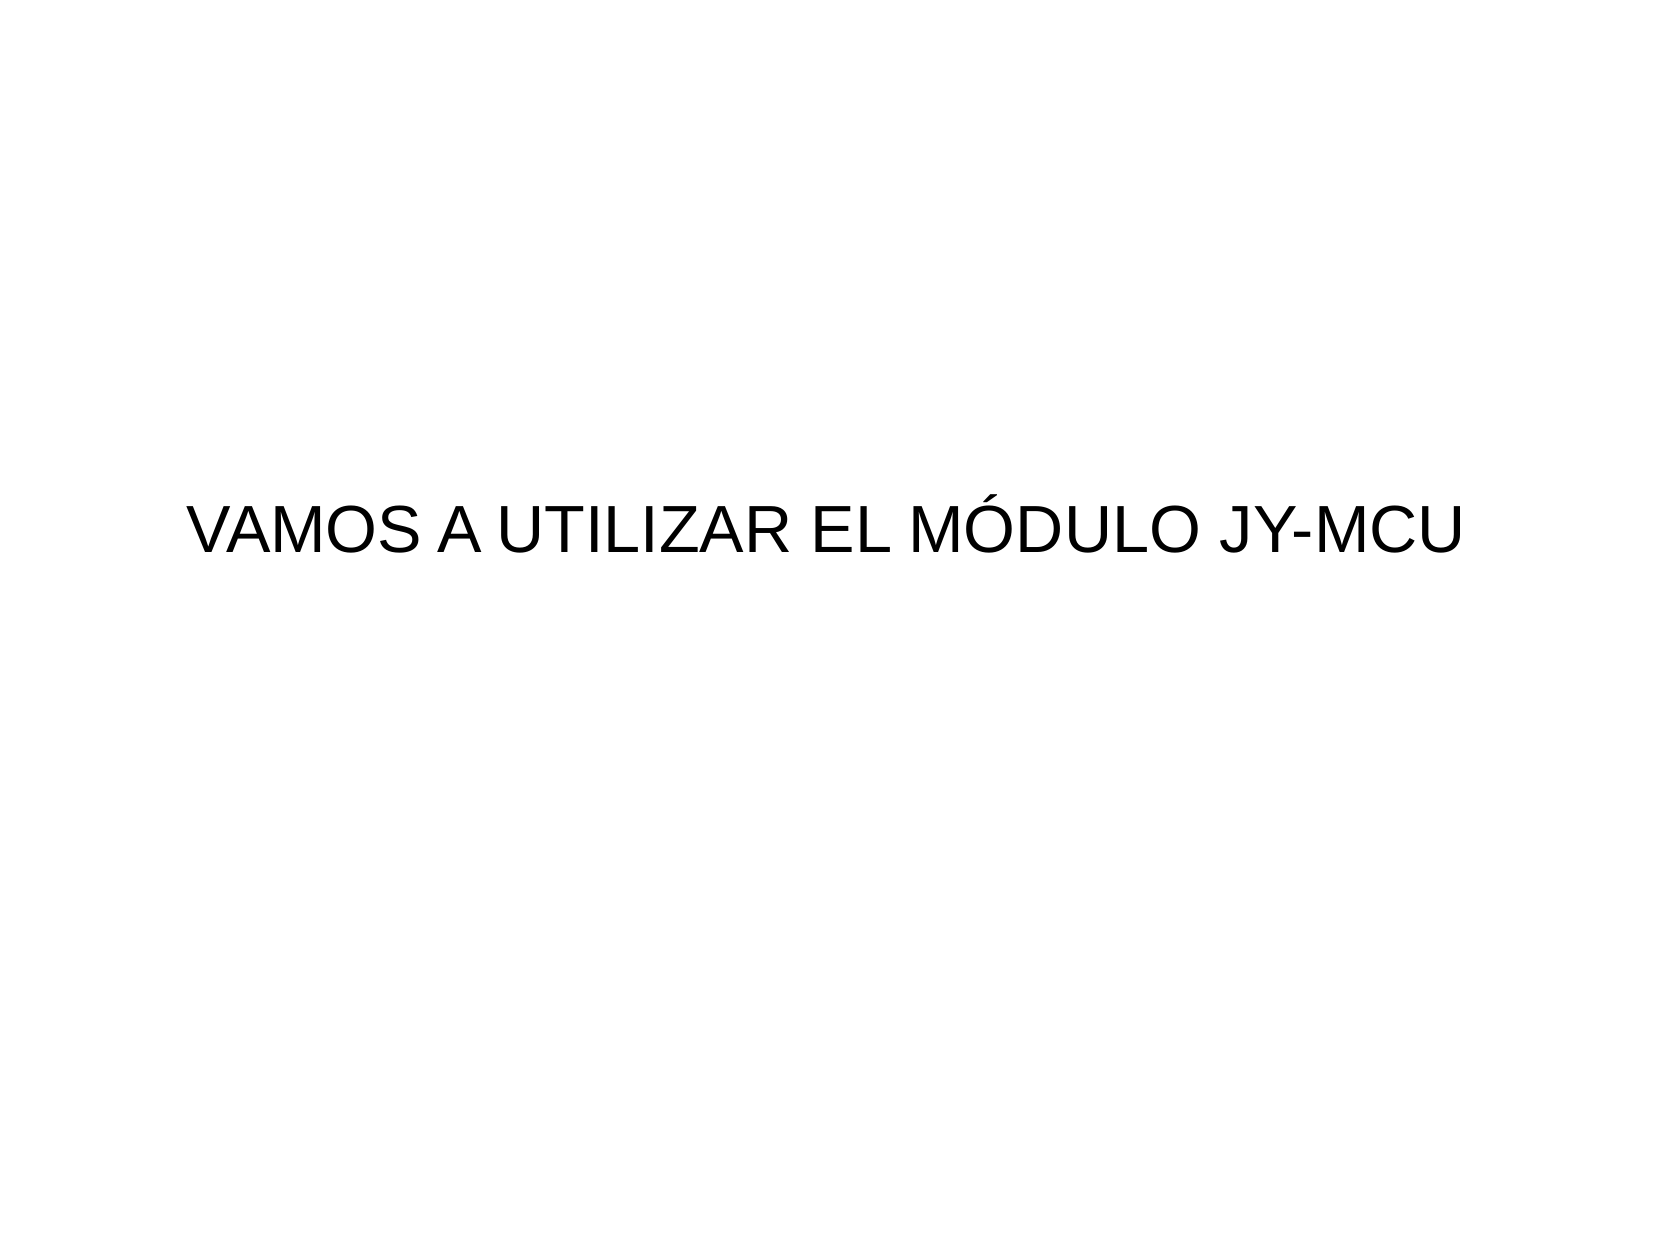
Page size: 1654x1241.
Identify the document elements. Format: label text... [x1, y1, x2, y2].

subtitle VAMOS A UTILIZAR EL MÓDULO JY-MCU [82, 49, 1571, 1010]
